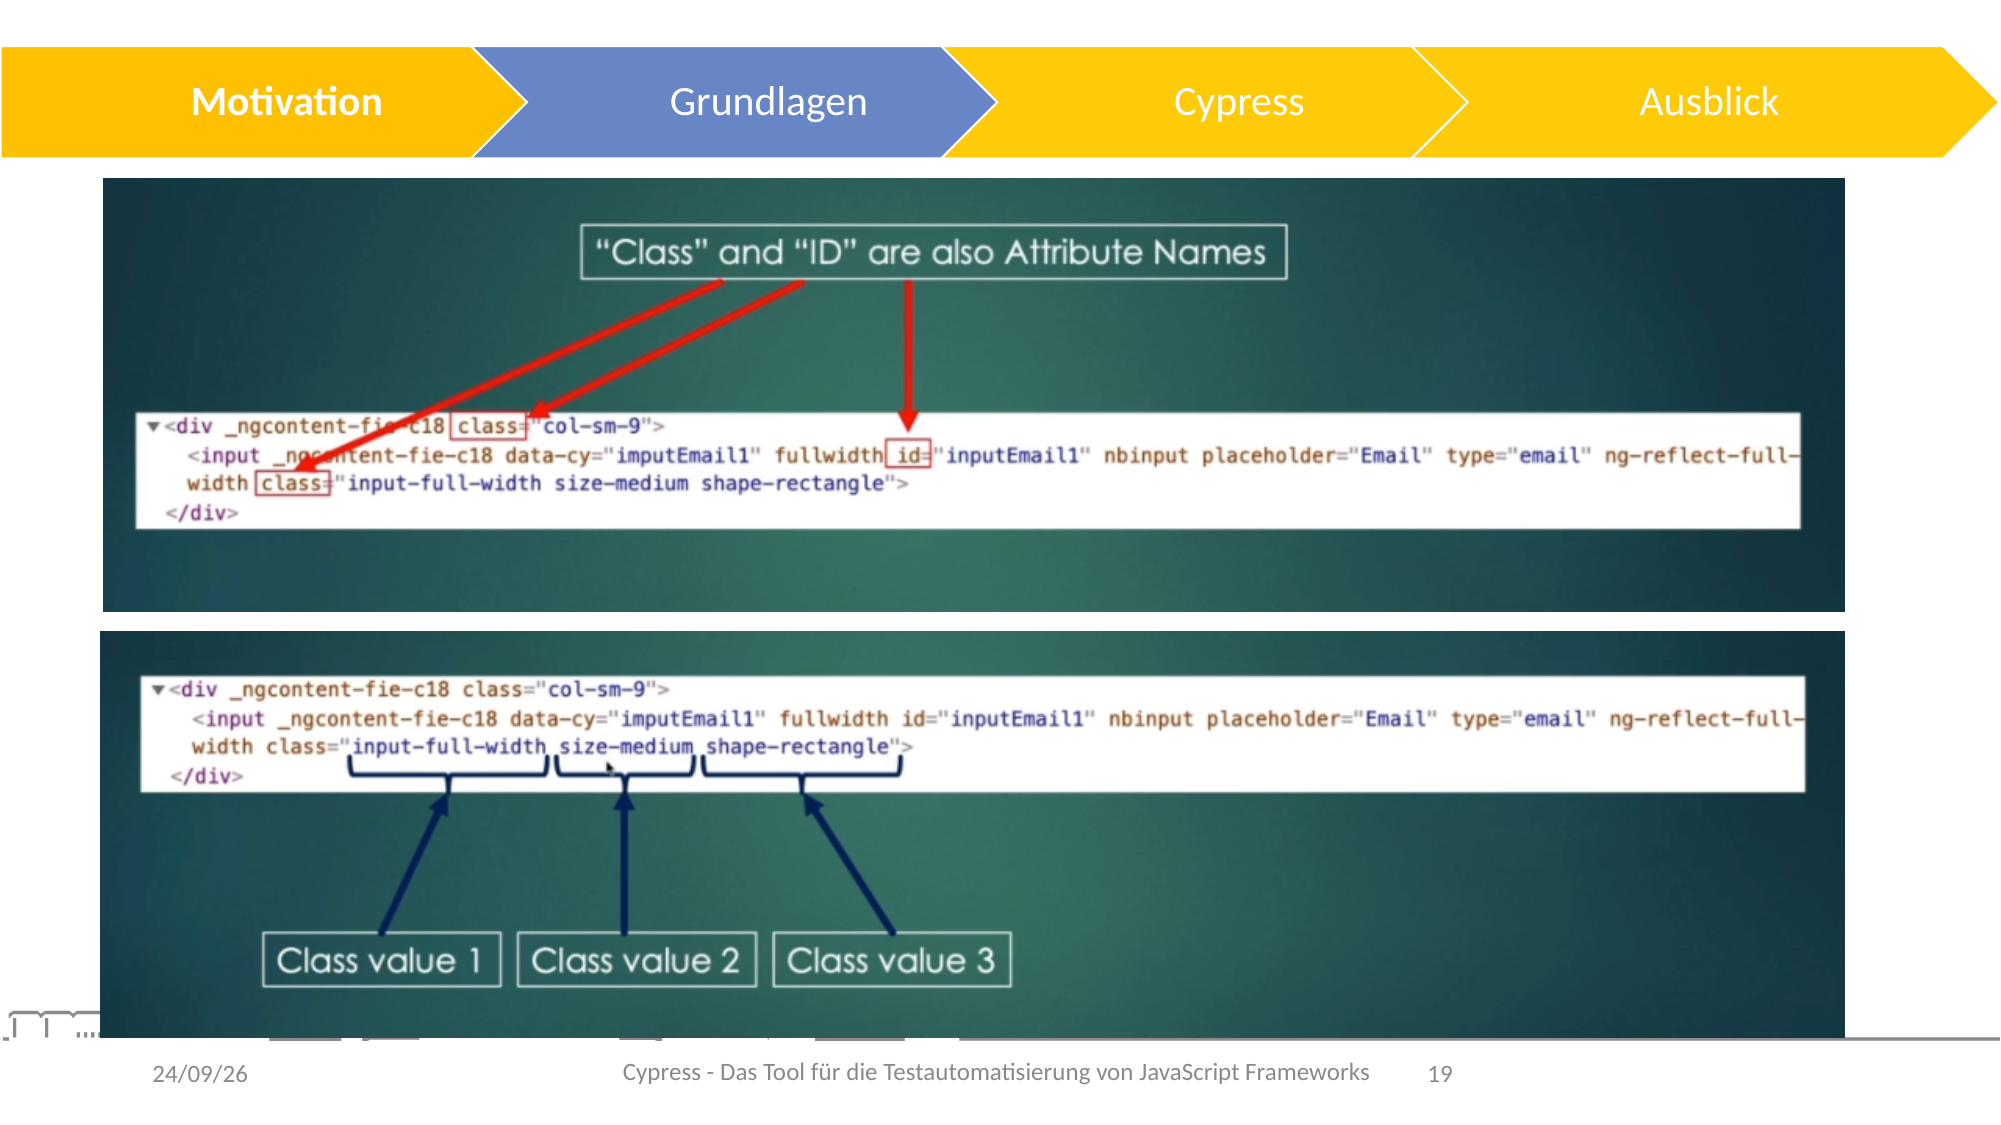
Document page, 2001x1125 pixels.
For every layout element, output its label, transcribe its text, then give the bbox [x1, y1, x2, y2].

text_box Cypress [941, 46, 1466, 159]
picture [103, 178, 1845, 612]
text_box Ausblick [1411, 46, 2000, 159]
text_box Cypress - Das Tool für die Testautomatisierung von JavaScript Frameworks [588, 1042, 1412, 1103]
text_box Grundlagen [470, 46, 996, 159]
picture [0, 631, 2000, 1048]
text_box 19 [1412, 1042, 1863, 1103]
text_box 24/05/2022 [137, 1042, 588, 1103]
text_box Motivation [0, 46, 526, 159]
